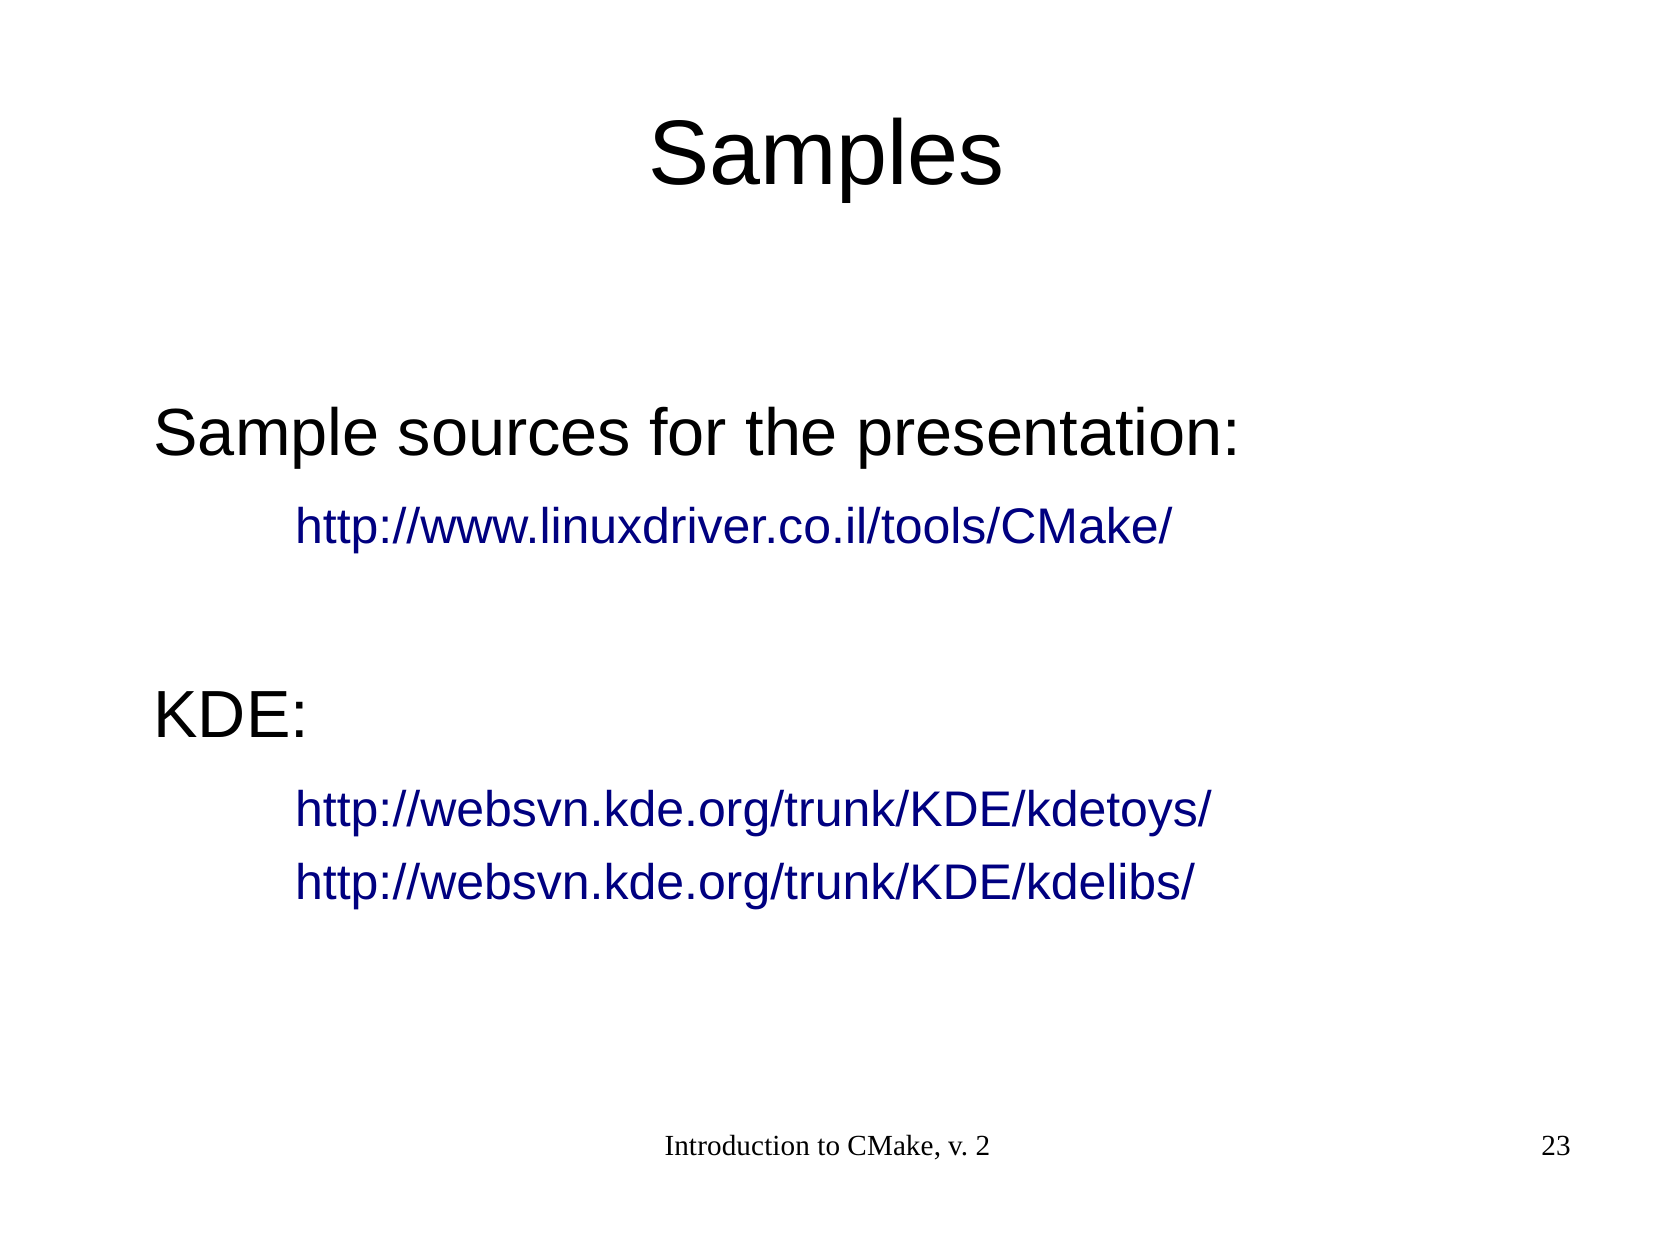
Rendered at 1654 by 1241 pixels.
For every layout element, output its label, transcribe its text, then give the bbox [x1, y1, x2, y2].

title Samples [82, 49, 1571, 257]
list Sample sources for the presentation: http://www.linuxdriver.co.il/tools/CMake/ KDE: http://websvn.kde.org/trunk/KDE/kdetoys/ http://websvn.kde.org/trunk/KDE/kdelibs/ [82, 290, 1571, 1109]
